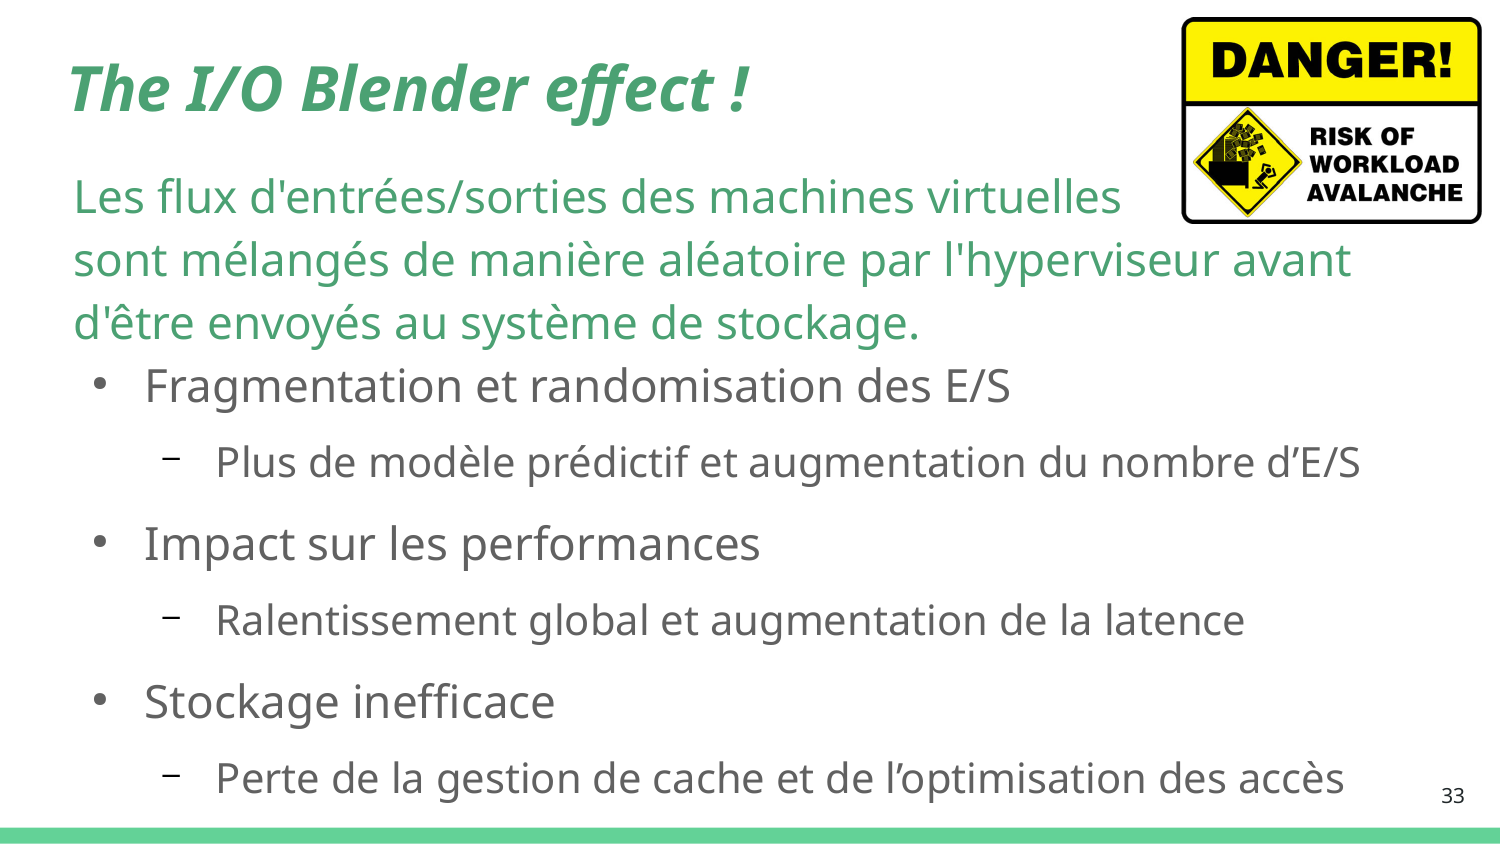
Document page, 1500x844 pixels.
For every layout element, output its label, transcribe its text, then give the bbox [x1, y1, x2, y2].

list Les flux d'entrées/sorties des machines virtuelles sont mélangés de manière aléatoire par l'hyperviseur avant d'être envoyés au système de stockage. Fragmentation et randomisation des E/S Plus de modèle prédictif et augmentation du nombre d’E/S Impact sur les performances Ralentissement global et augmentation de la latence Stockage inefficace Perte de la gestion de cache et de l’optimisation des accès [59, 144, 1418, 828]
picture [1181, 17, 1482, 224]
slide_number <numéro> [1389, 764, 1480, 830]
title The I/O Blender effect ! [51, 23, 1181, 117]
